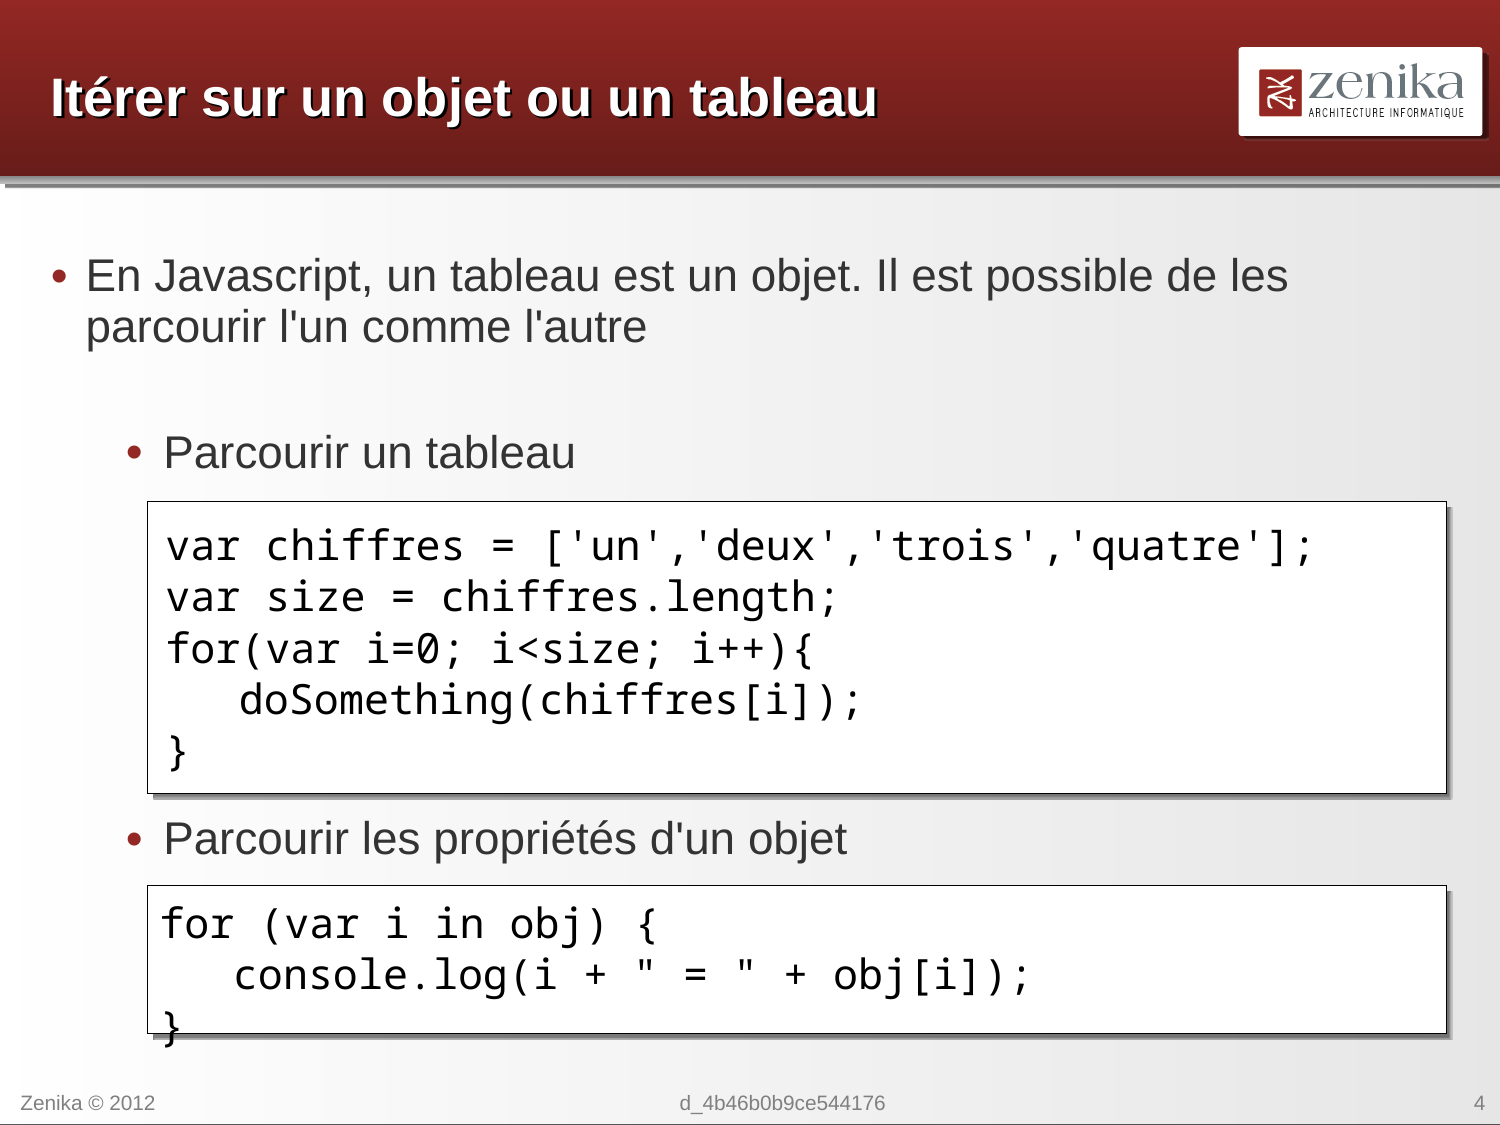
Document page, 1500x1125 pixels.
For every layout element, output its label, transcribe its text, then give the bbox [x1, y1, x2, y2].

title Itérer sur un objet ou un tableau [50, 15, 1206, 180]
picture [1257, 58, 1464, 125]
text_box for (var i in obj) { console.log(i + " = " + obj[i]); } [147, 885, 1447, 1034]
list En Javascript, un tableau est un objet. Il est possible de les parcourir l'un comme l'autre Parcourir un tableau Parcourir les propriétés d'un objet [50, 249, 1435, 1079]
text_box var chiffres = ['un','deux','trois','quatre']; var size = chiffres.length; for(var i=0; i<size; i++){ doSomething(chiffres[i]); } [147, 501, 1447, 794]
